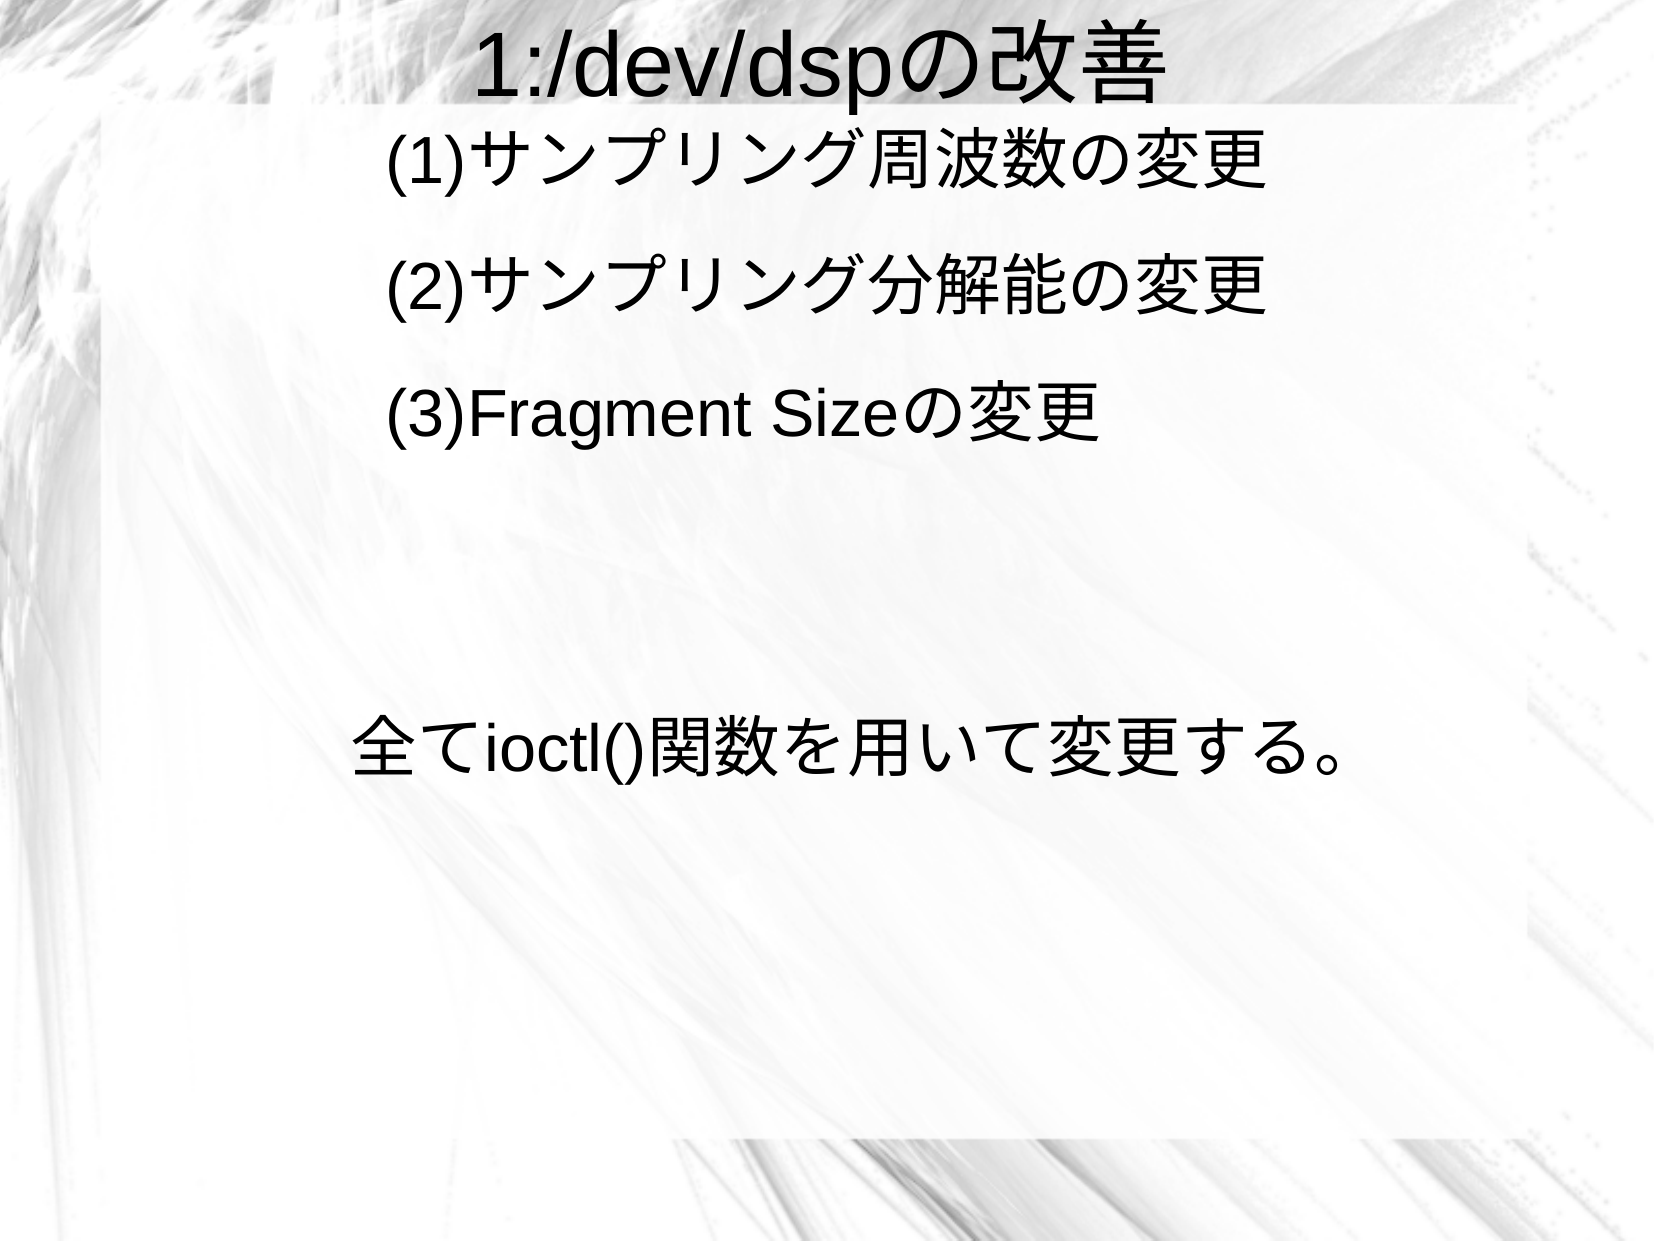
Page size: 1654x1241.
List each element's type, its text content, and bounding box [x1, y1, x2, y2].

text_box 1:/dev/dspの改善 [424, 7, 1217, 107]
picture [0, 0, 1654, 1241]
list (1)サンプリング周波数の変更 (2)サンプリング分解能の変更 (3)Fragment Sizeの変更 全てioctl()関数を用いて変更する。 [129, 106, 1583, 826]
